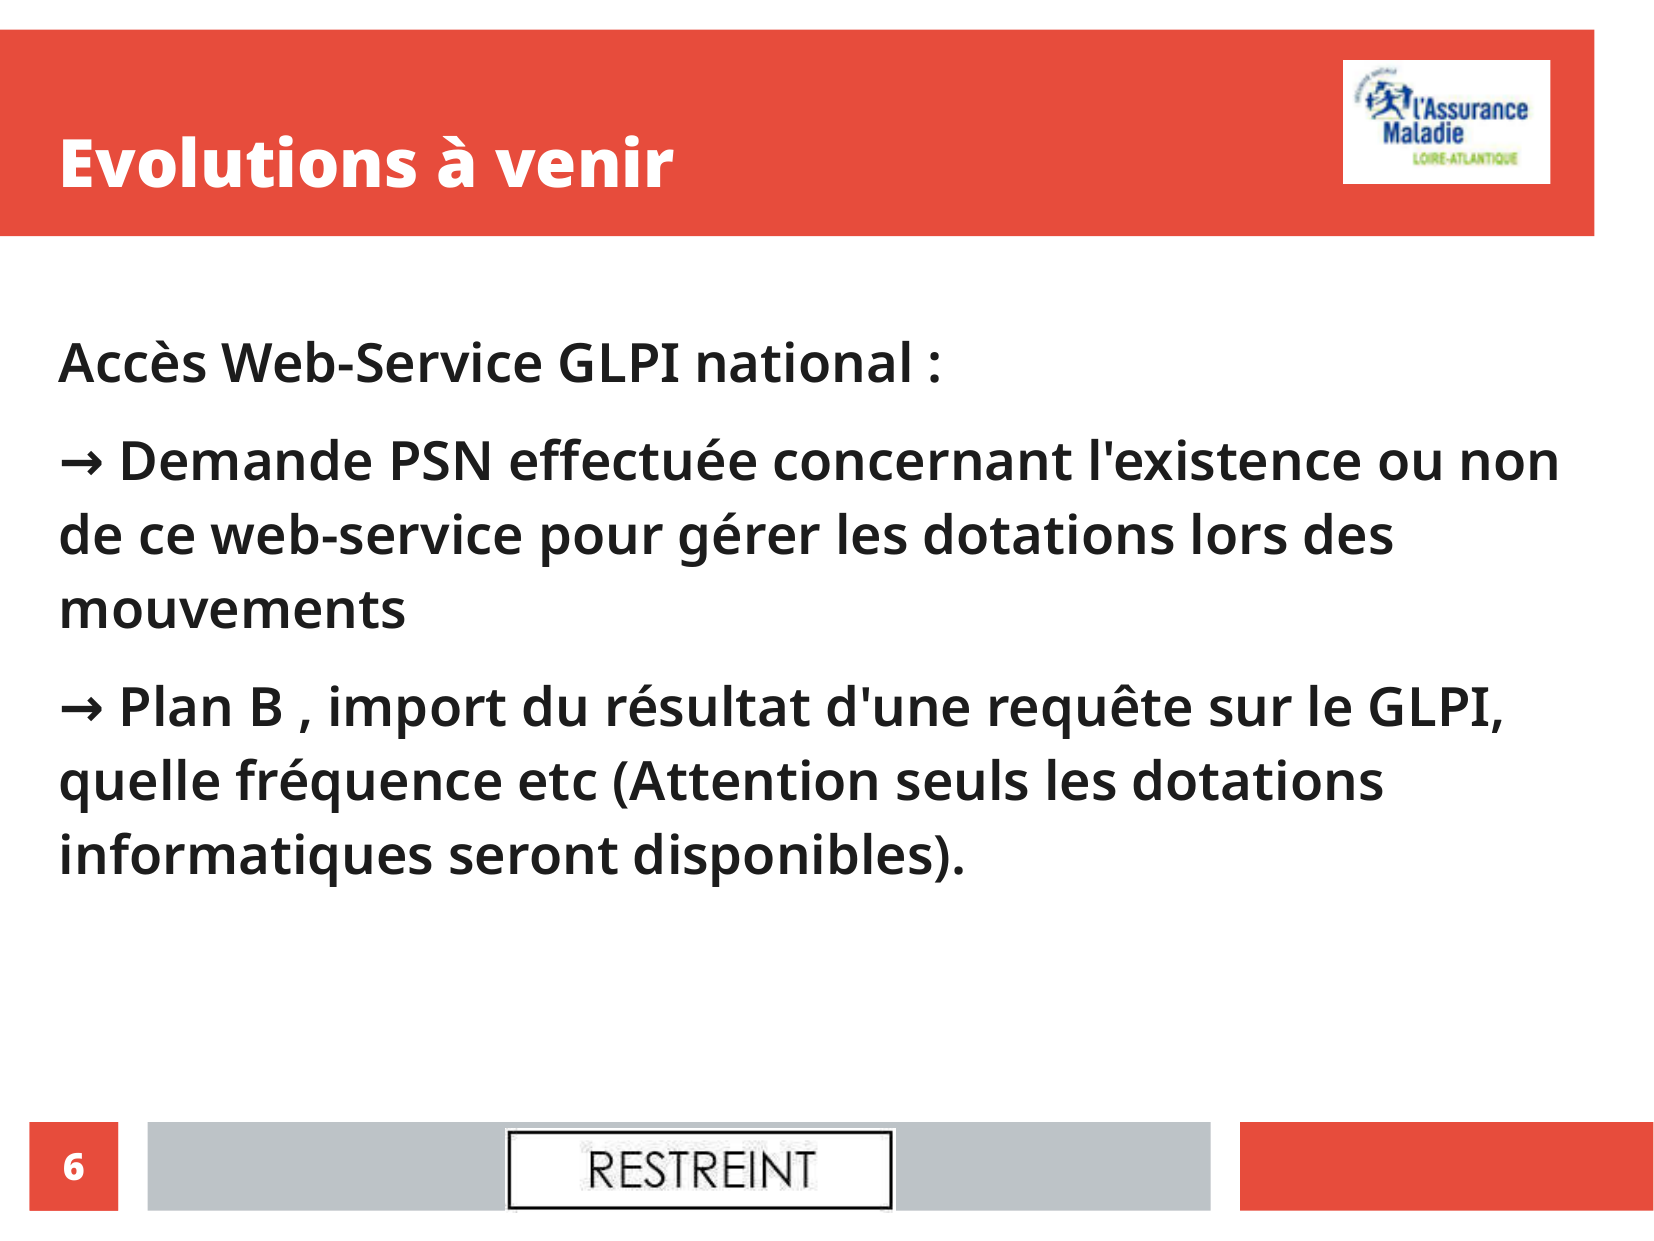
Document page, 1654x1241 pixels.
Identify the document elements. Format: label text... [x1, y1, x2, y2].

title Evolutions à venir [59, 59, 1595, 207]
picture [1341, 59, 1551, 184]
list Accès Web-Service GLPI national : → Demande PSN effectuée concernant l'existence ou non de ce web-service pour gérer les dotations lors des mouvements → Plan B , import du résultat d'une requête sur le GLPI, quelle fréquence etc (Attention seuls les dotations informatiques seront disponibles). [59, 324, 1565, 1093]
picture [505, 1128, 896, 1213]
